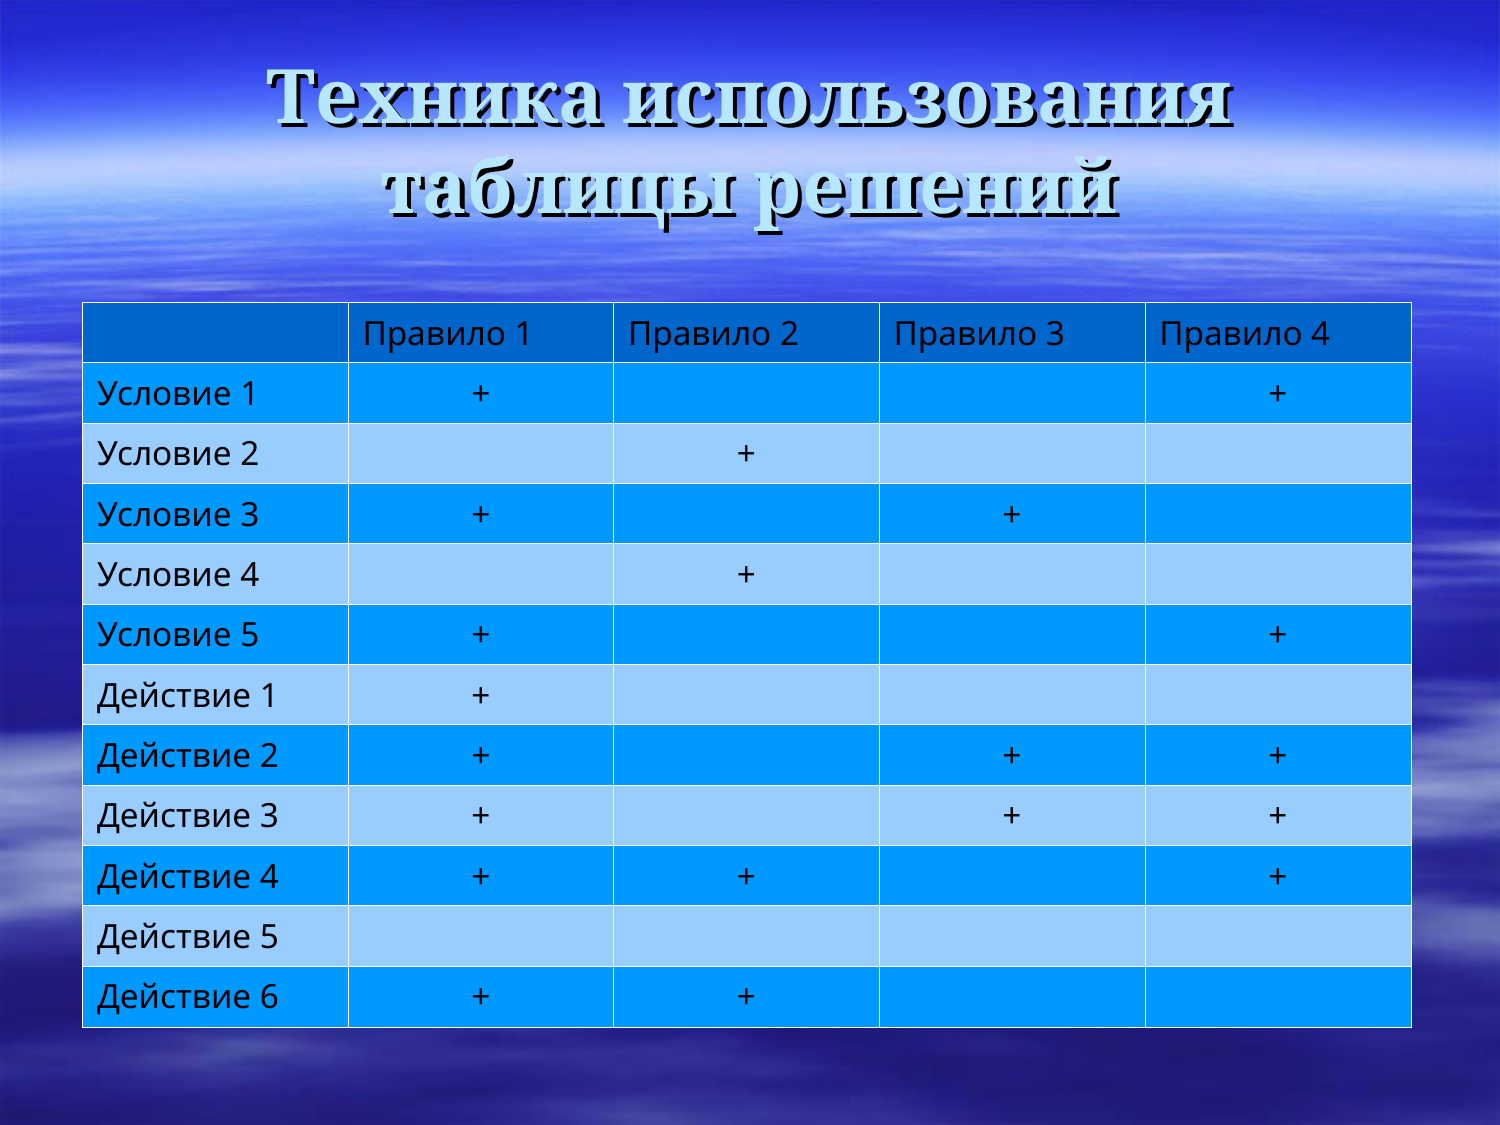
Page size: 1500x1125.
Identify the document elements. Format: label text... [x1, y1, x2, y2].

table_cell + [349, 846, 613, 905]
table_cell [1146, 906, 1411, 966]
table_cell + [349, 786, 613, 845]
table_cell [614, 725, 879, 785]
table_cell + [1146, 363, 1411, 423]
table_cell [614, 484, 879, 543]
table_cell + [1146, 786, 1411, 845]
table_cell + [1146, 846, 1411, 905]
table_header Правило 2 [614, 303, 879, 362]
table_cell + [614, 424, 879, 483]
table_cell [880, 906, 1145, 966]
table_cell [880, 424, 1145, 483]
table_cell + [349, 725, 613, 785]
table_cell [880, 846, 1145, 905]
table_cell + [1146, 725, 1411, 785]
table_cell [614, 786, 879, 845]
table_cell [614, 906, 879, 966]
table_cell Действие 6 [83, 967, 348, 1027]
table_cell [349, 544, 613, 604]
table_cell [1146, 665, 1411, 724]
table_cell + [349, 967, 613, 1027]
table_cell + [614, 846, 879, 905]
table_cell Условие 2 [83, 424, 348, 483]
table_cell [614, 665, 879, 724]
table_header Правило 1 [349, 303, 613, 362]
table_cell Условие 4 [83, 544, 348, 604]
table_header Правило 4 [1146, 303, 1411, 362]
table_cell [614, 605, 879, 664]
table_cell Условие 3 [83, 484, 348, 543]
table_cell Действие 5 [83, 906, 348, 966]
table_cell + [614, 967, 879, 1027]
table_cell Действие 3 [83, 786, 348, 845]
table_cell [880, 967, 1145, 1027]
table_cell + [880, 725, 1145, 785]
table_cell + [880, 786, 1145, 845]
table_cell [880, 665, 1145, 724]
table_cell Действие 2 [83, 725, 348, 785]
picture [0, 0, 1500, 1125]
table_cell + [880, 484, 1145, 543]
chart [225, 280, 1440, 995]
table_cell Условие 5 [83, 605, 348, 664]
table_cell [349, 906, 613, 966]
table_cell [880, 605, 1145, 664]
table_cell Действие 1 [83, 665, 348, 724]
table_header Правило 3 [880, 303, 1145, 362]
table_cell [349, 424, 613, 483]
table_cell [880, 544, 1145, 604]
table_cell [880, 363, 1145, 423]
table_cell [614, 363, 879, 423]
table_cell [1146, 424, 1411, 483]
table_cell + [349, 665, 613, 724]
table_cell + [349, 484, 613, 543]
table_cell + [1146, 605, 1411, 664]
table_header [83, 303, 348, 362]
table_cell [1146, 967, 1411, 1027]
table_cell Действие 4 [83, 846, 348, 905]
table_cell [1146, 544, 1411, 604]
table_cell + [349, 605, 613, 664]
table_cell [1146, 484, 1411, 543]
title Техника использования таблицы решений [74, 13, 1424, 264]
table_cell + [349, 363, 613, 423]
table_cell Условие 1 [83, 363, 348, 423]
table_cell + [614, 544, 879, 604]
